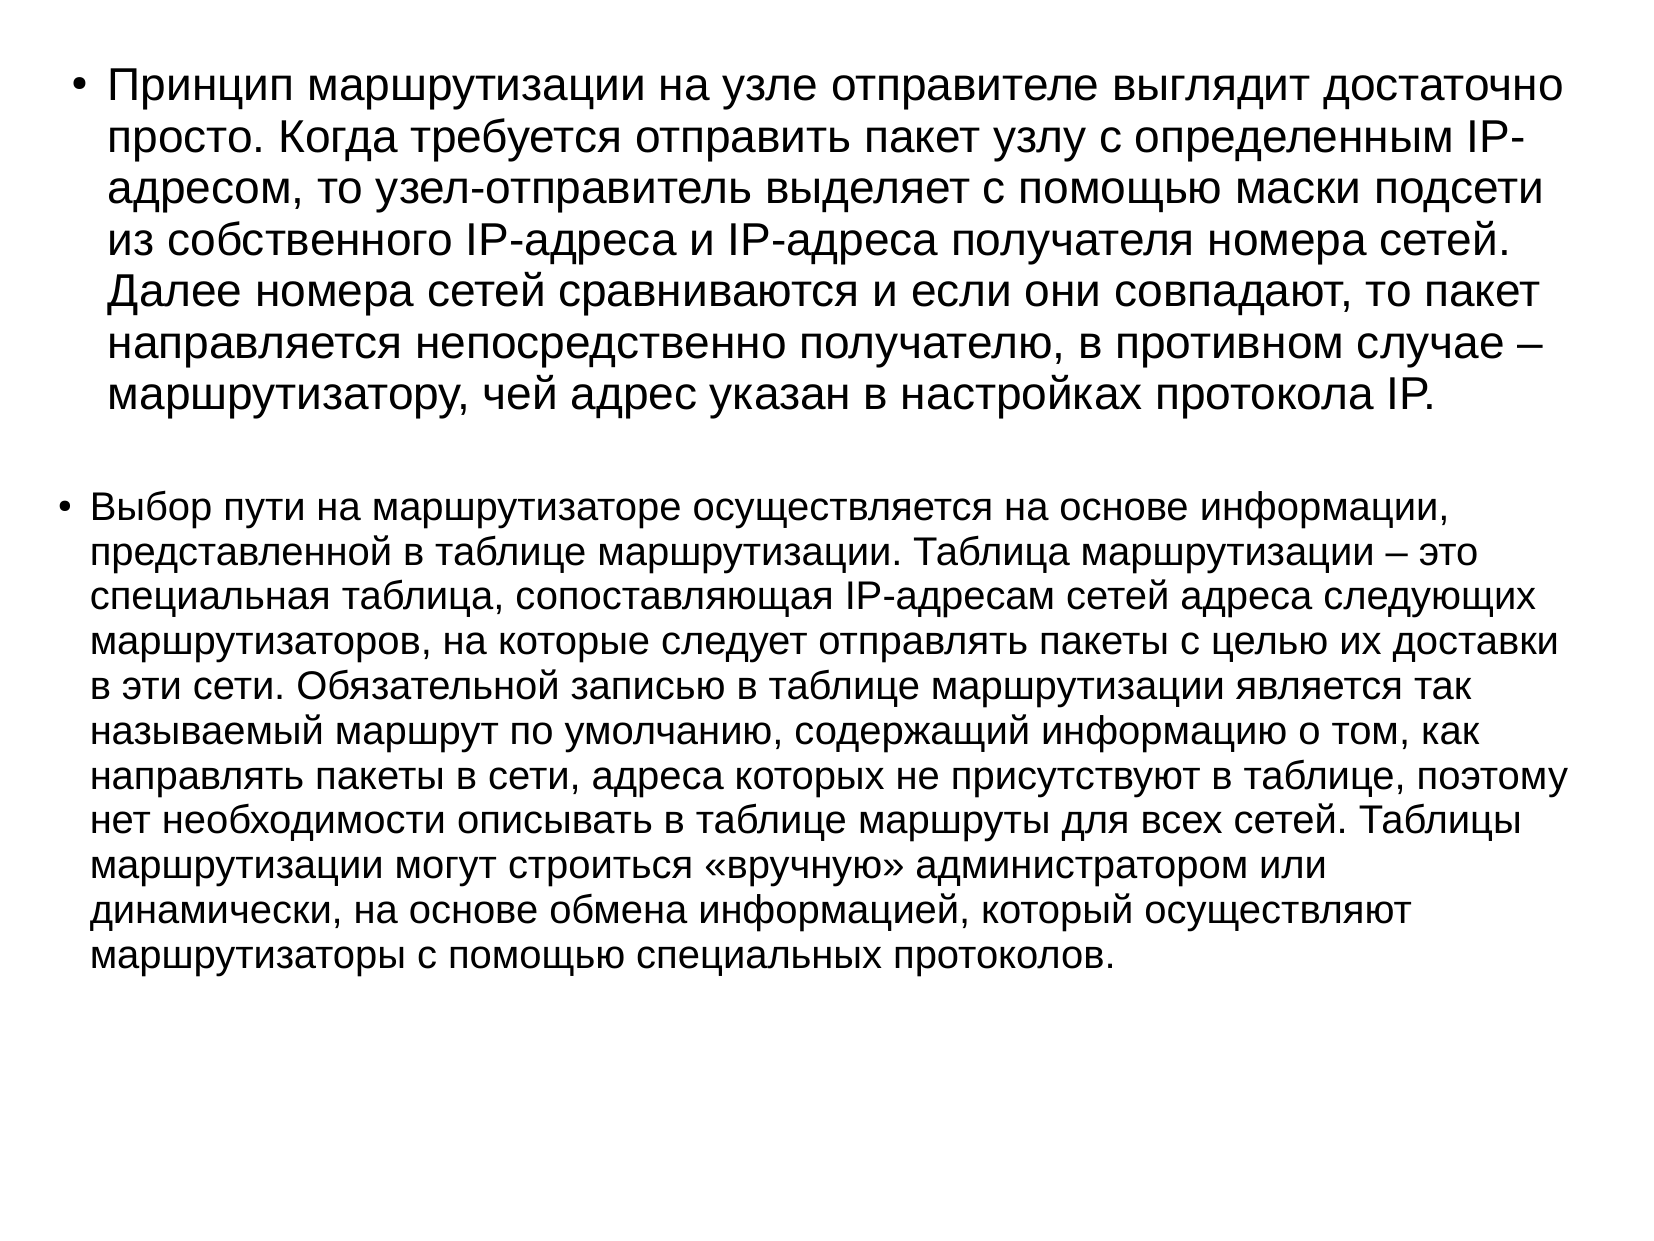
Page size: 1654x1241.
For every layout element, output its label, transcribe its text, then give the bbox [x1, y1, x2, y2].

list Выбор пути на маршрутизаторе осуществляется на основе информации, представленной в таблице маршрутизации. Таблица маршрутизации – это специальная таблица, сопоставляющая IP-адресам сетей адреса следующих маршрутизаторов, на которые следует отправлять пакеты с целью их доставки в эти сети. Обязательной записью в таблице маршрутизации является так называемый маршрут по умолчанию, содержащий информацию о том, как направлять пакеты в сети, адреса которых не присутствуют в таблице, поэтому нет необходимости описывать в таблице маршруты для всех сетей. Таблицы маршрутизации могут строиться «вручную» администратором или динамически, на основе обмена информацией, который осуществляют маршрутизаторы с помощью специальных протоколов. [47, 484, 1583, 993]
list Принцип маршрутизации на узле отправителе выглядит достаточно просто. Когда требуется отправить пакет узлу с определенным IP-адресом, то узел-отправитель выделяет с помощью маски подсети из собственного IP-адреса и IP-адреса получателя номера сетей. Далее номера сетей сравниваются и если они совпадают, то пакет направляется непосредственно получателю, в противном случае – маршрутизатору, чей адрес указан в настройках протокола IP. [59, 59, 1571, 461]
